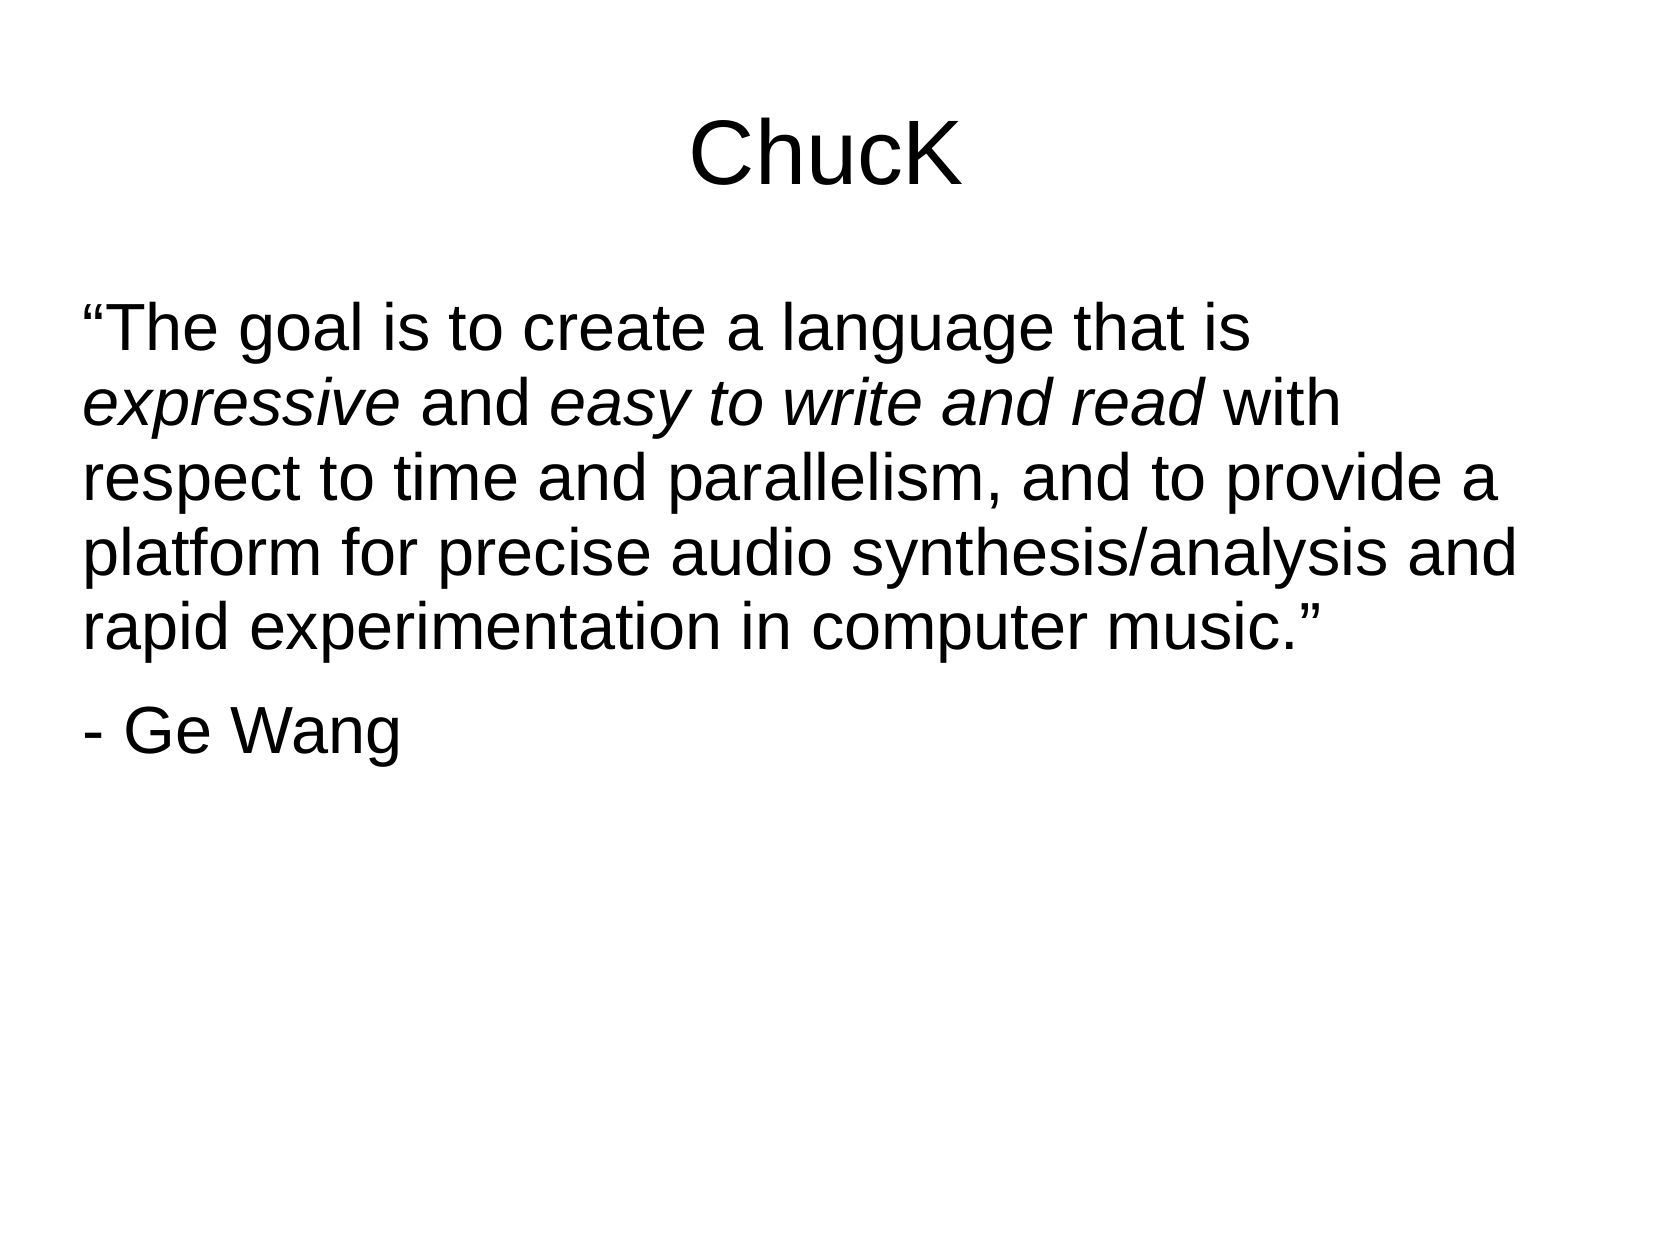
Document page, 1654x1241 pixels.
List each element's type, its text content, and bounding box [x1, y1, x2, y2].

title ChucK [82, 49, 1571, 257]
list “The goal is to create a language that is expressive and easy to write and read with respect to time and parallelism, and to provide a platform for precise audio synthesis/analysis and rapid experimentation in computer music.” - Ge Wang [82, 290, 1538, 1010]
